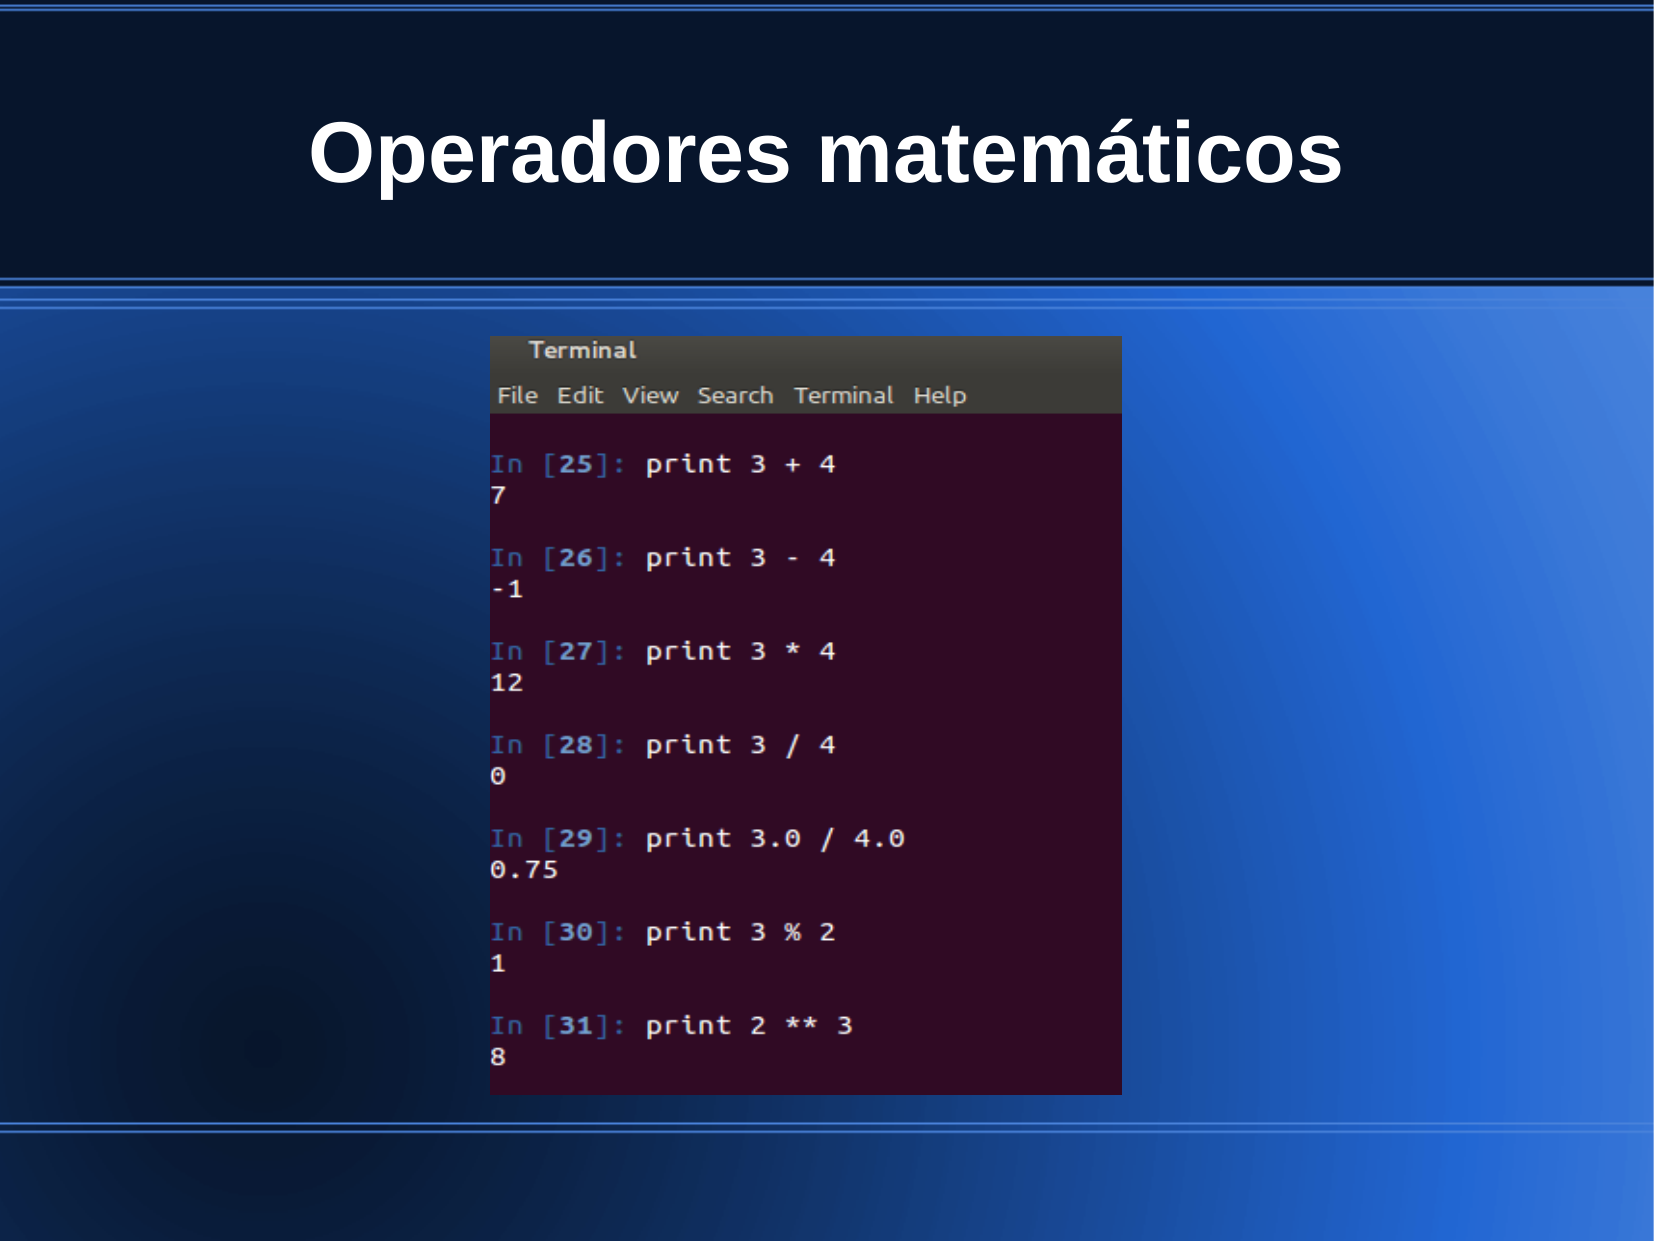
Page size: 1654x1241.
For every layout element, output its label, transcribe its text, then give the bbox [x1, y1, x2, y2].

title Operadores matemáticos [82, 49, 1571, 257]
picture [0, 0, 1654, 1241]
